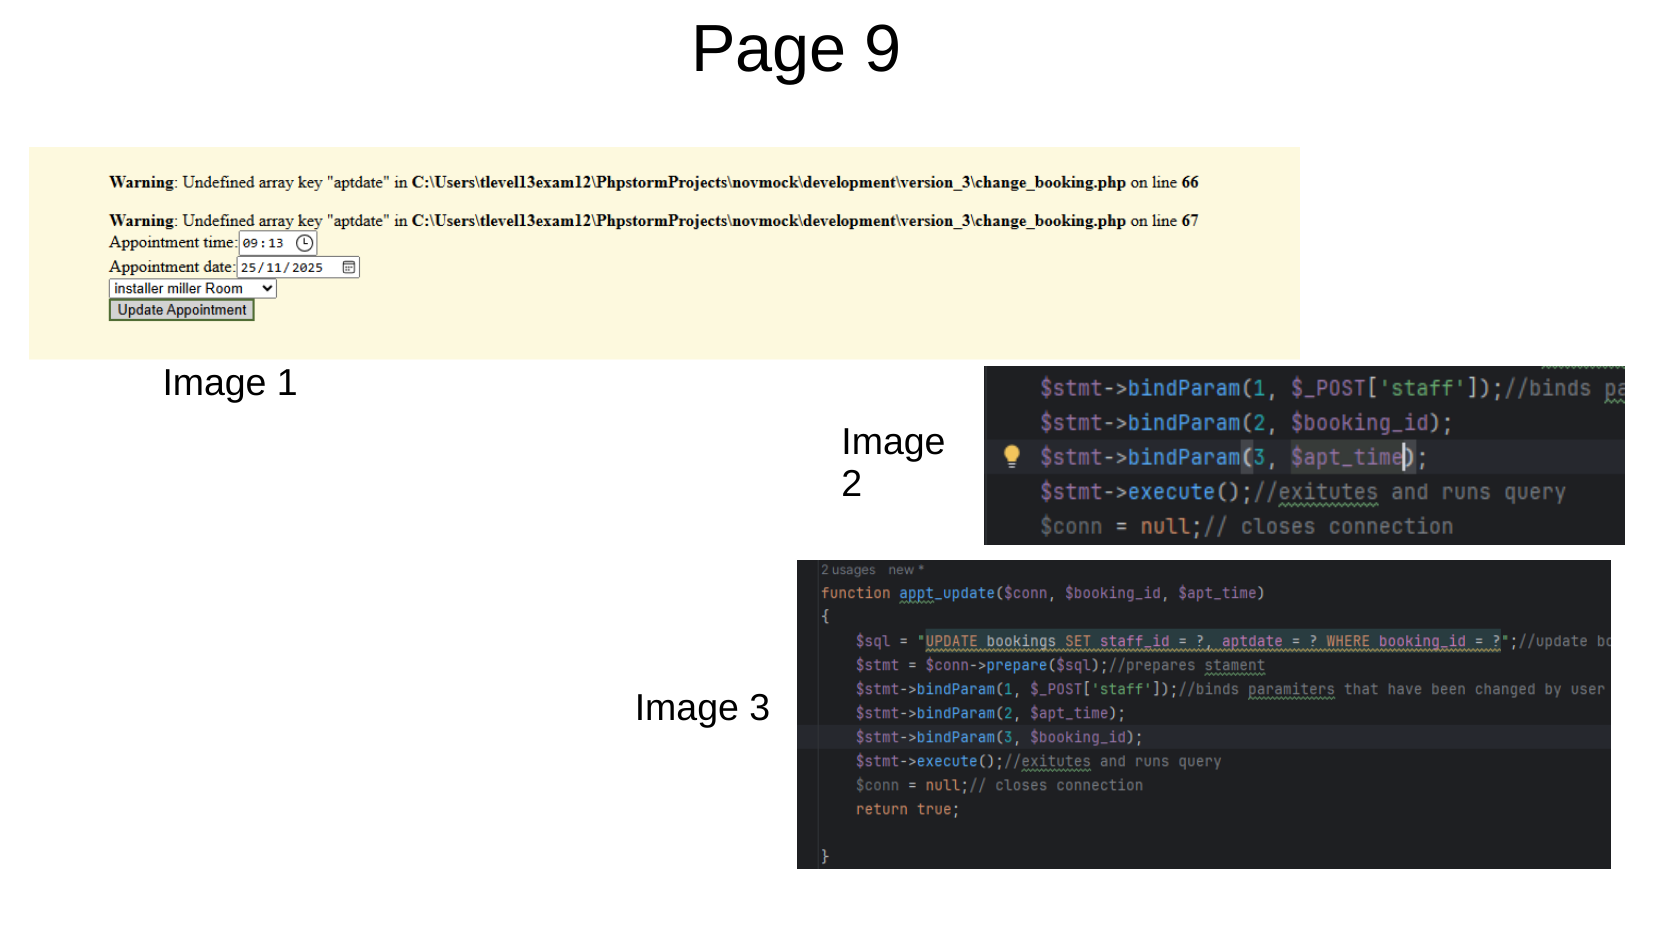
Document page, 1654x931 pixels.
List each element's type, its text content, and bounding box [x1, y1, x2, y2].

list Page 9 [620, 10, 1010, 119]
text_box Image 3 [620, 679, 798, 827]
picture [29, 147, 1625, 545]
text_box Image 1 [147, 354, 473, 414]
text_box Image 2 [826, 413, 985, 513]
picture [797, 560, 1611, 869]
